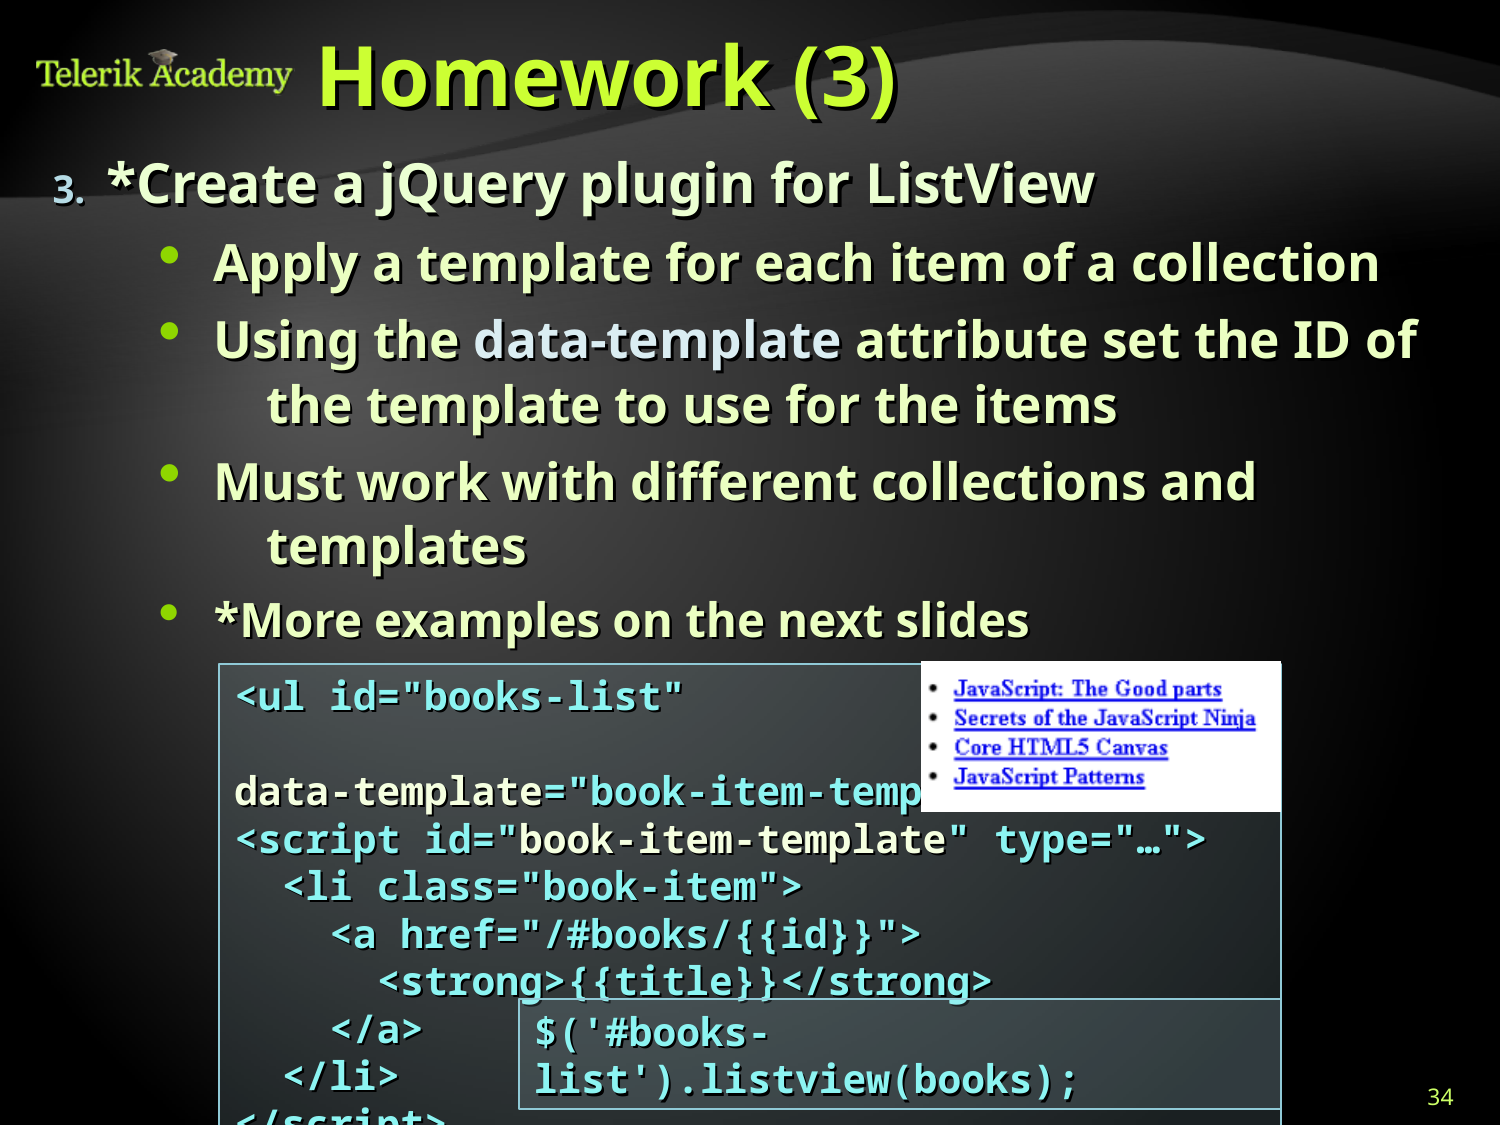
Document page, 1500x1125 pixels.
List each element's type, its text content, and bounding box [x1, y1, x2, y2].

picture [921, 661, 1281, 812]
text_box 34 [1412, 1074, 1488, 1113]
text_box <ul id="books-list" data-template="book-item-template"></ul> <script id="book-item-template" type="…"> <li class="book-item"> <a href="/#books/{{id}}"> <strong>{{title}}</strong> </a> </li> </script> [219, 663, 1281, 1111]
text_box $('#books-list').listview(books); [518, 999, 1281, 1063]
list *Create a jQuery plugin for ListView Apply a template for each item of a collection Using the data-template attribute set the ID of the template to use for the items Must work with different collections and templates *More examples on the next slides [37, 137, 1463, 664]
title Homework (3) [300, 12, 1463, 137]
